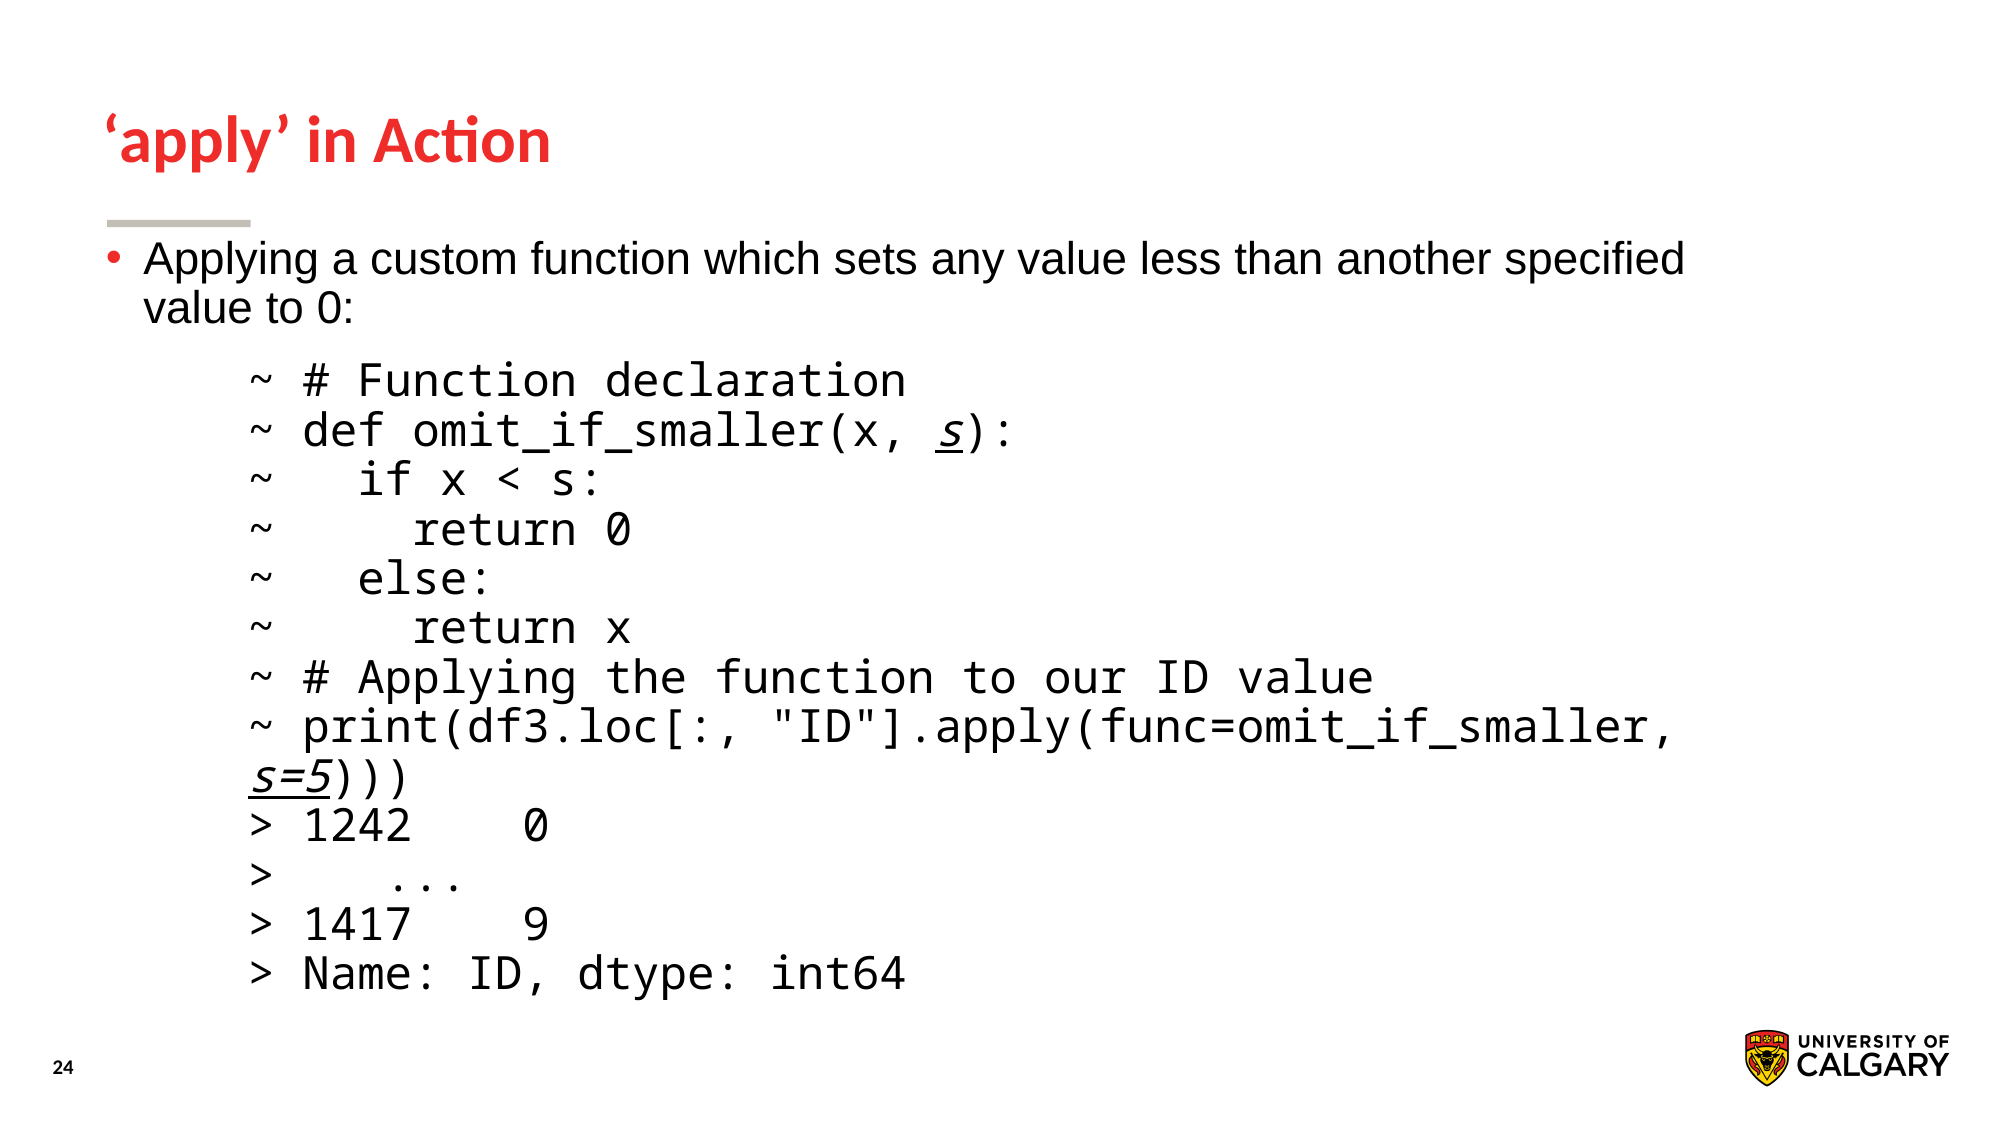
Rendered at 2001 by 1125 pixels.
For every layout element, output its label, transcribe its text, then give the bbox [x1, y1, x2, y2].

picture [1722, 1012, 1972, 1099]
list Applying a custom function which sets any value less than another specified value to 0: ~ # Function declaration ~ def omit_if_smaller(x, s): ~ if x < s: ~ return 0 ~ else: ~ return x ~ # Applying the function to our ID value ~ print(df3.loc[:, "ID"].apply(func=omit_if_smaller, s=5))) > 1242 0 > ... > 1417 9 > Name: ID, dtype: int64 [91, 227, 1788, 941]
title ‘apply’ in Action [87, 60, 1774, 222]
